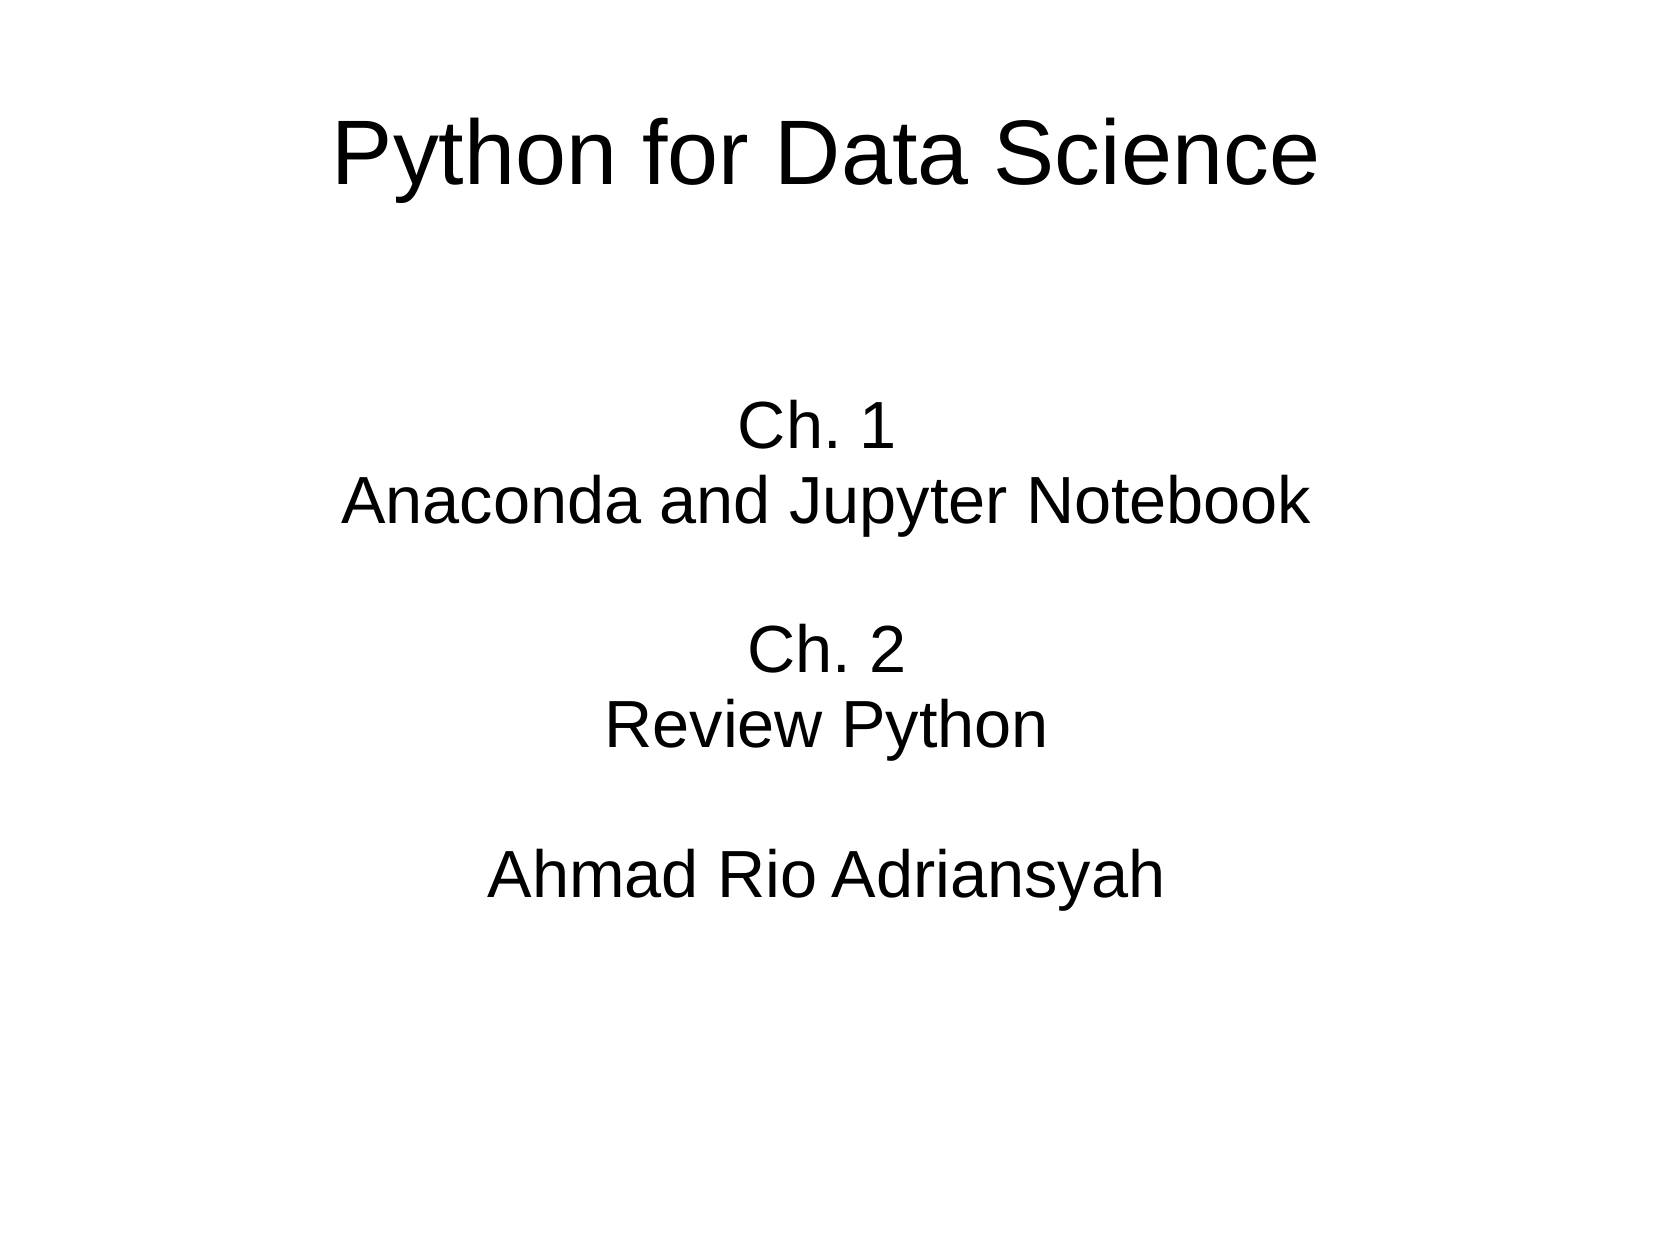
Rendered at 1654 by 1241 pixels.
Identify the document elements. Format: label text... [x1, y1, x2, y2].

title Python for Data Science [82, 49, 1571, 257]
subtitle Ch. 1 Anaconda and Jupyter Notebook Ch. 2 Review Python Ahmad Rio Adriansyah [82, 290, 1571, 1010]
